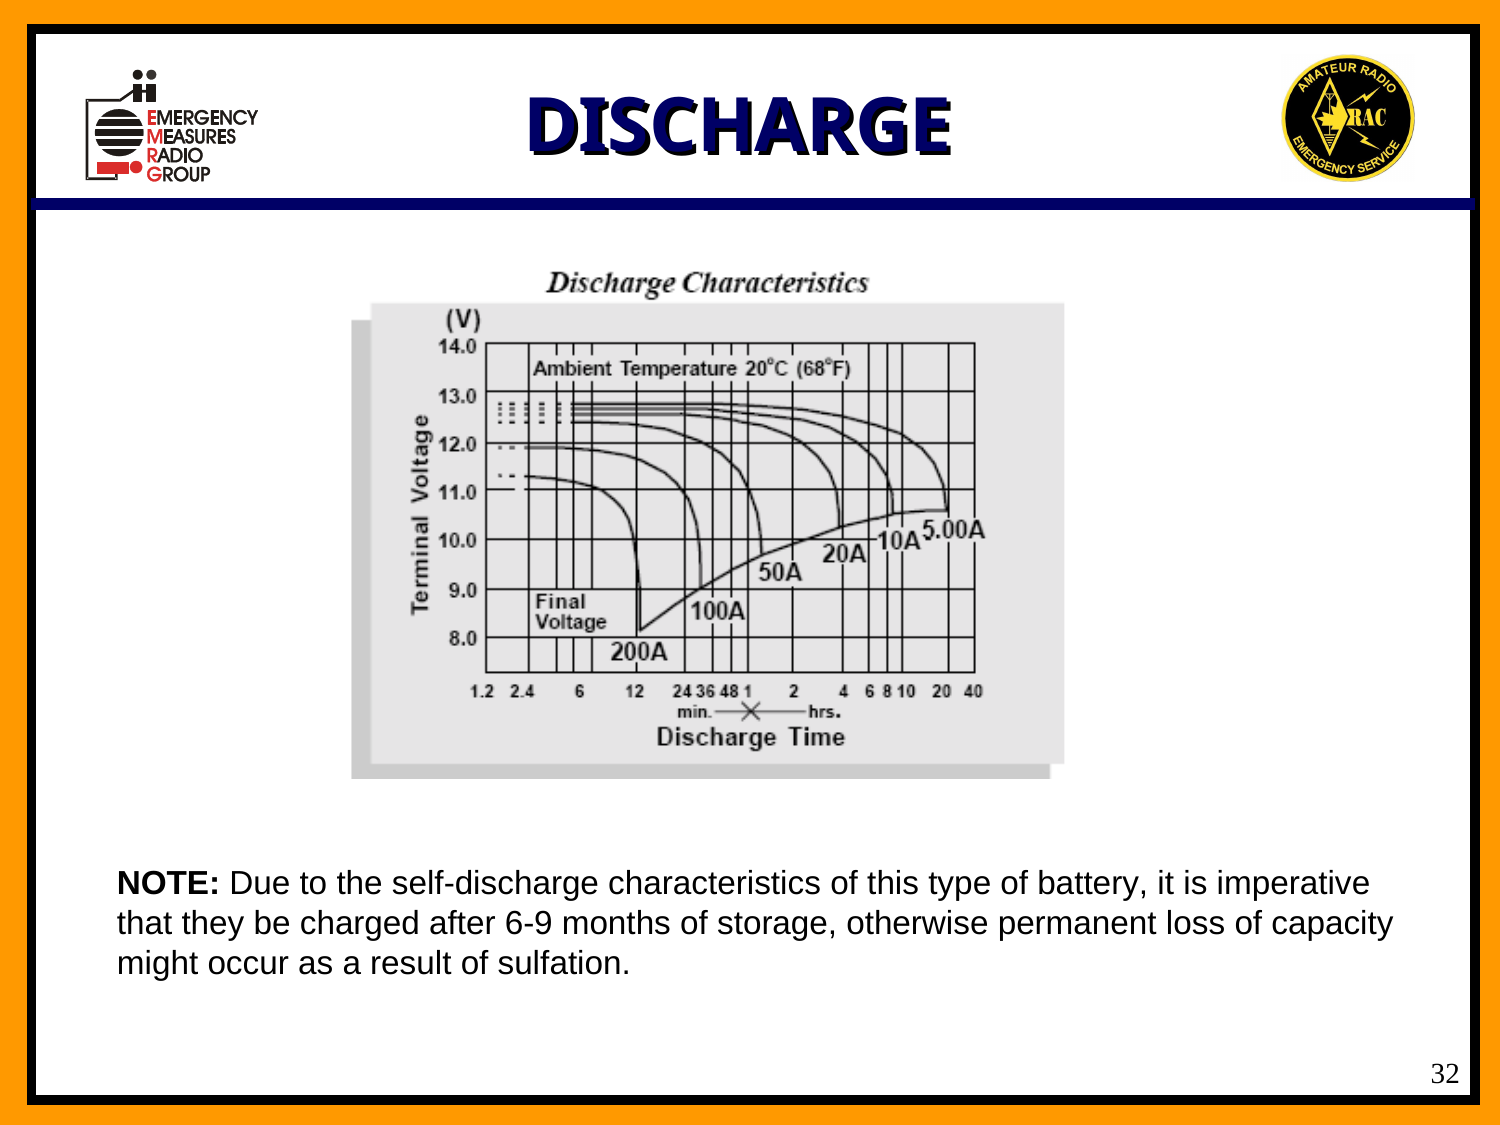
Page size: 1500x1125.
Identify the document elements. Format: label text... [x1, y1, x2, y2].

picture [350, 265, 1065, 779]
text_box NOTE: Due to the self-discharge characteristics of this type of battery, it is imperative that they be charged after 6-9 months of storage, otherwise permanent loss of capacity might occur as a result of sulfation. [102, 853, 1424, 989]
text_box DISCHARGE [251, 68, 1225, 174]
picture [1281, 54, 1415, 182]
